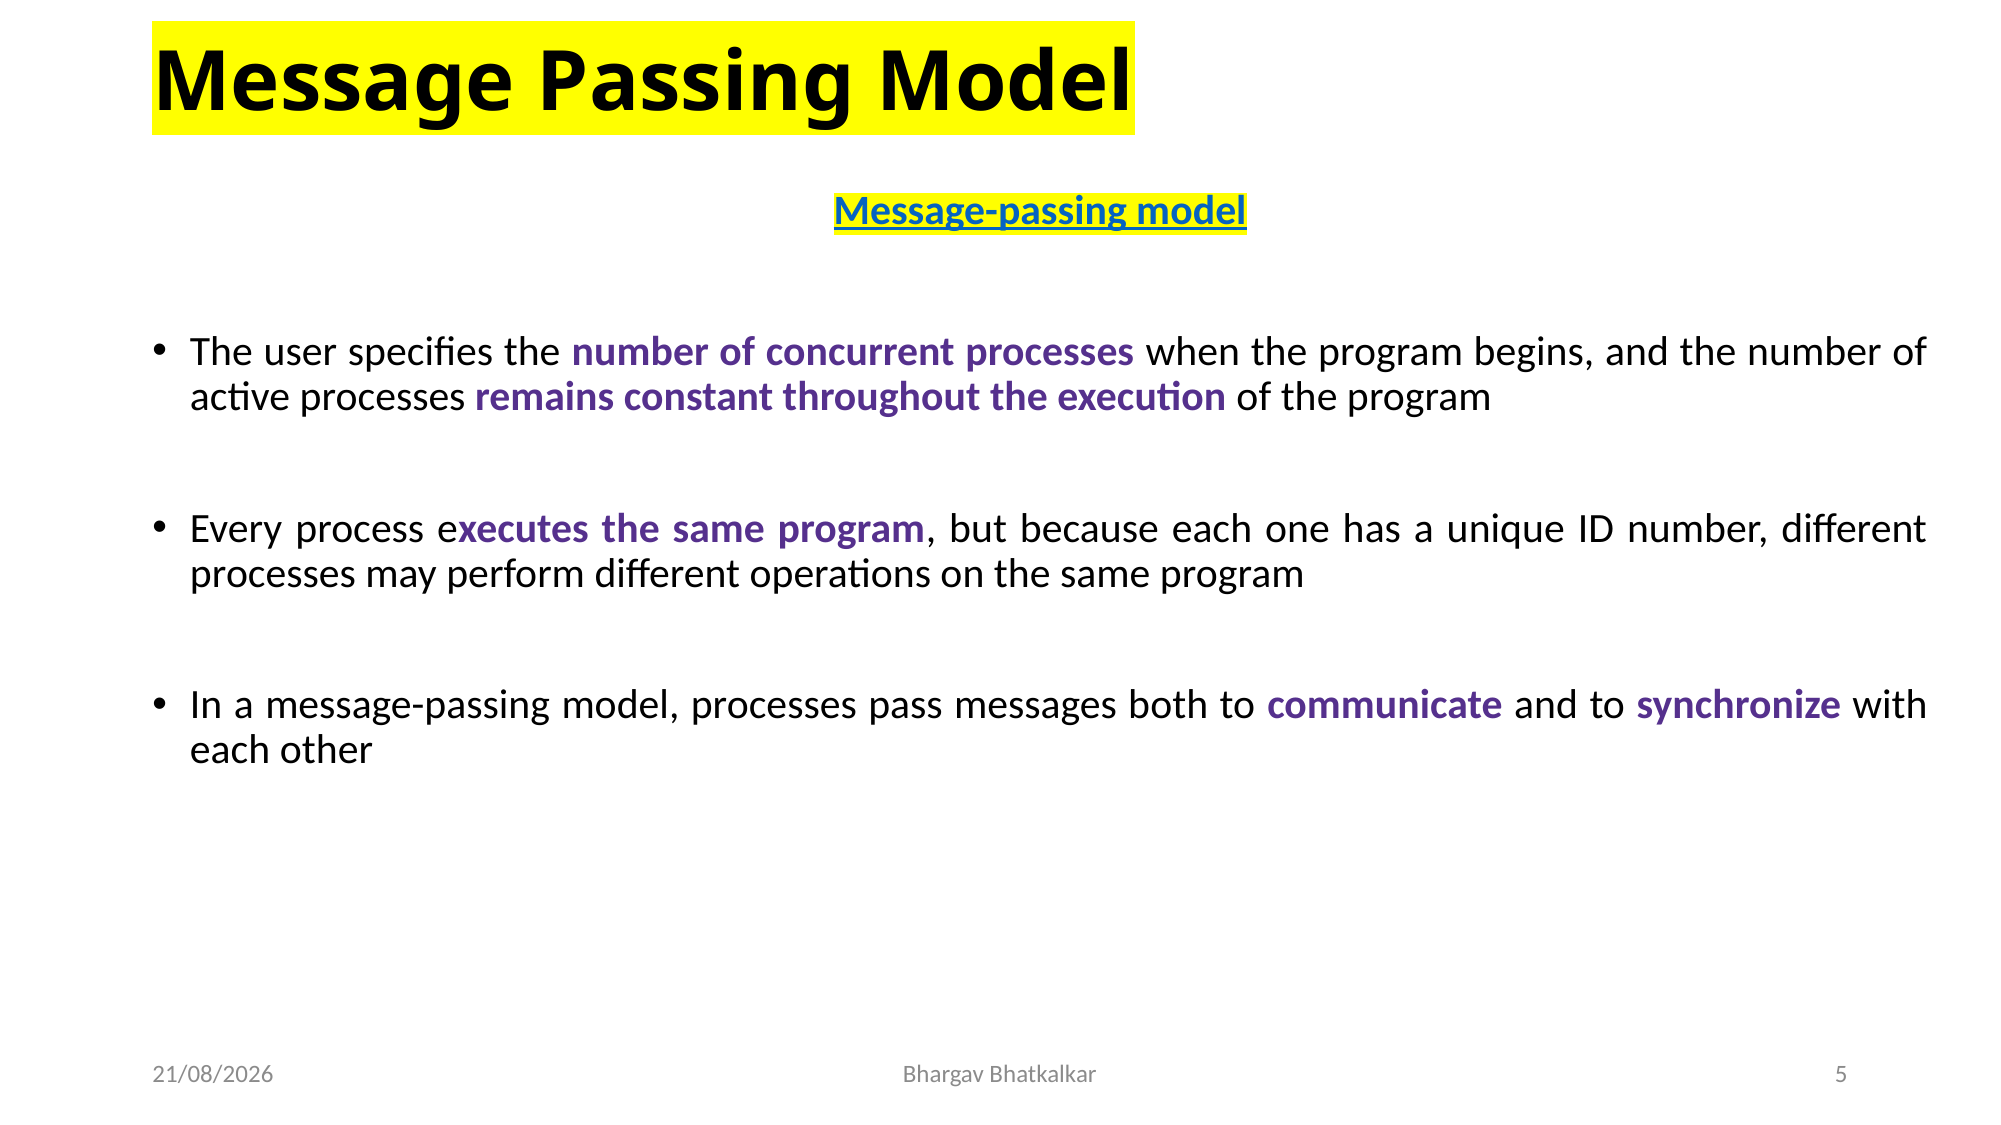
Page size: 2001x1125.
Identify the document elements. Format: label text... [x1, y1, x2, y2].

footer Bhargav Bhatkalkar [662, 1042, 1338, 1103]
slide_number 25/02/2021 [137, 1042, 588, 1103]
list Message-passing model The user specifies the number of concurrent processes when the program begins, and the number of active processes remains constant throughout the execution of the program Every process executes the same program, but because each one has a unique ID number, different processes may perform different operations on the same program In a message-passing model, processes pass messages both to communicate and to synchronize with each other [137, 180, 1943, 1043]
slide_number <number> [1412, 1042, 1863, 1103]
title Message Passing Model [137, 22, 1863, 146]
